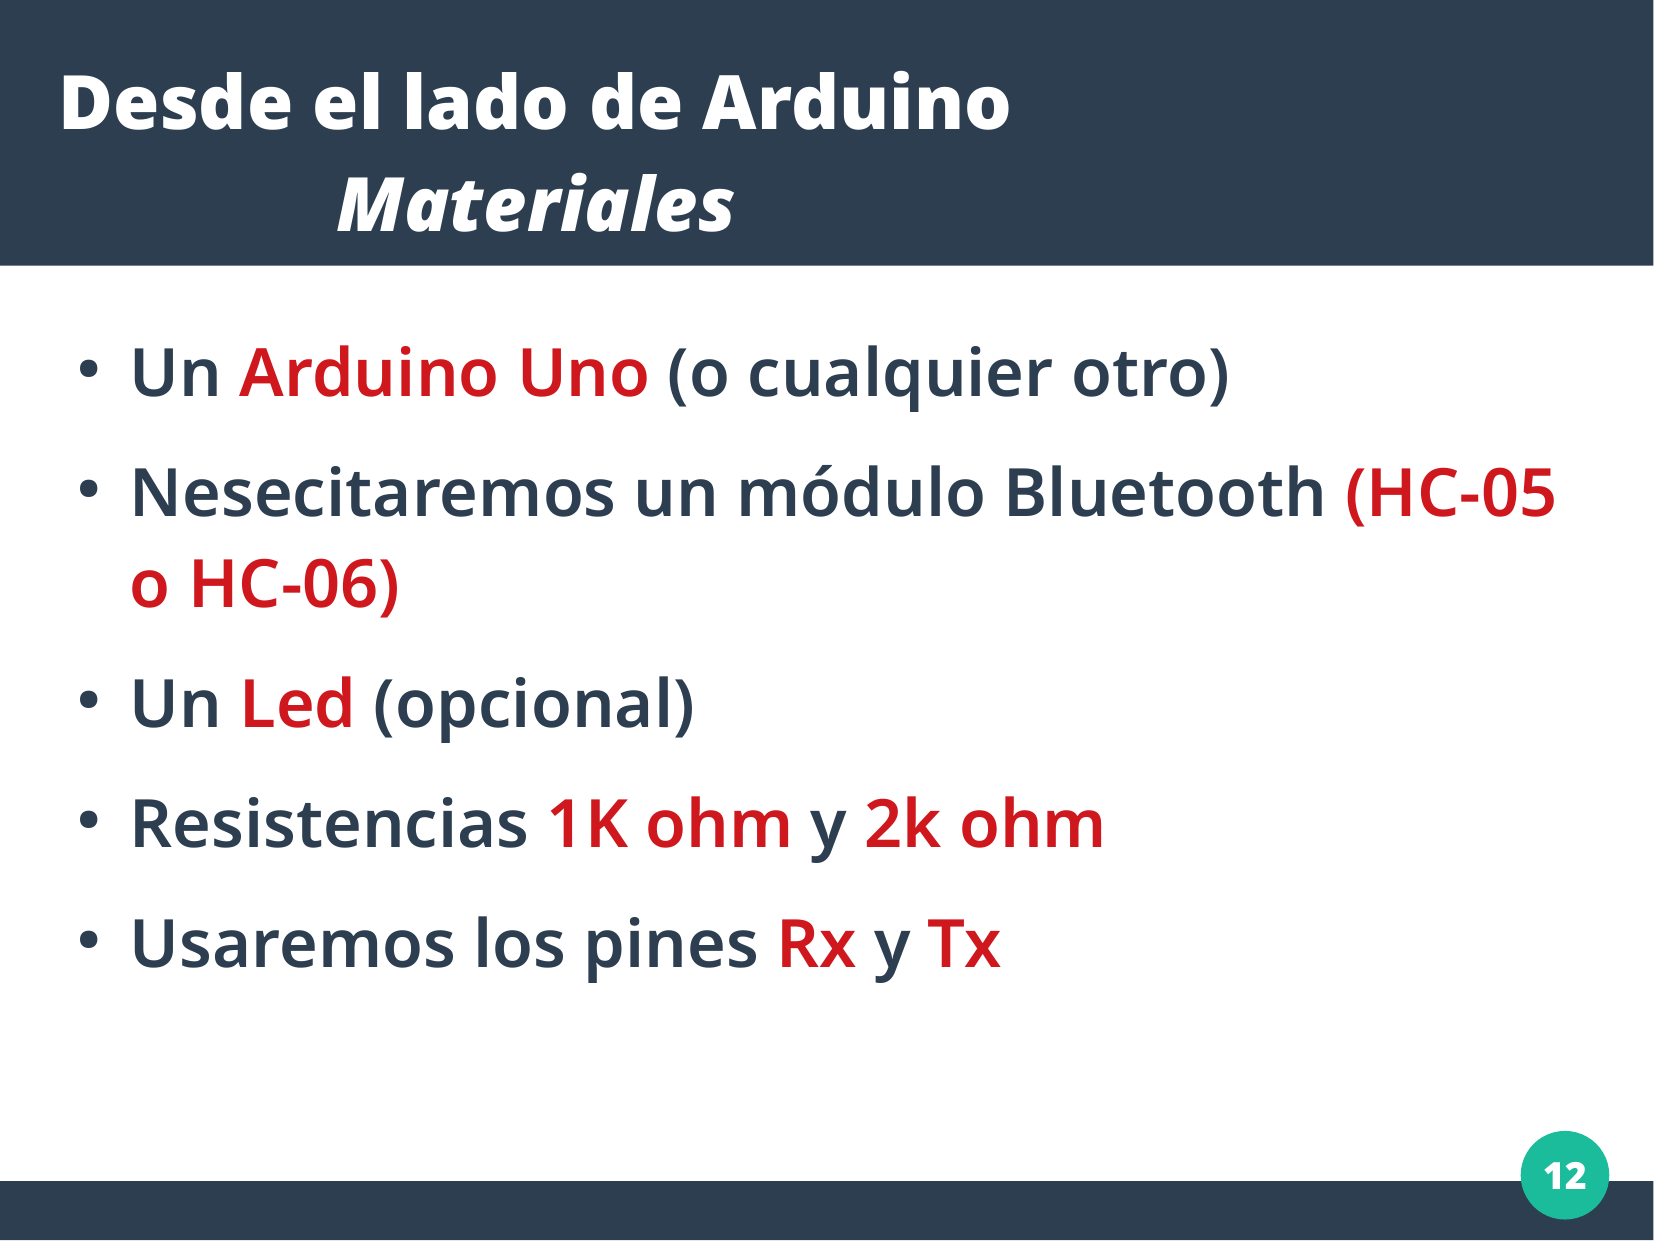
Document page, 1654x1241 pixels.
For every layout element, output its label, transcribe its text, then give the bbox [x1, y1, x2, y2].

list Un Arduino Uno (o cualquier otro) Nesecitaremos un módulo Bluetooth (HC-05 o HC-06) Un Led (opcional) Resistencias 1K ohm y 2k ohm Usaremos los pines Rx y Tx [59, 324, 1595, 1152]
title Desde el lado de Arduino Materiales [59, 49, 1595, 207]
